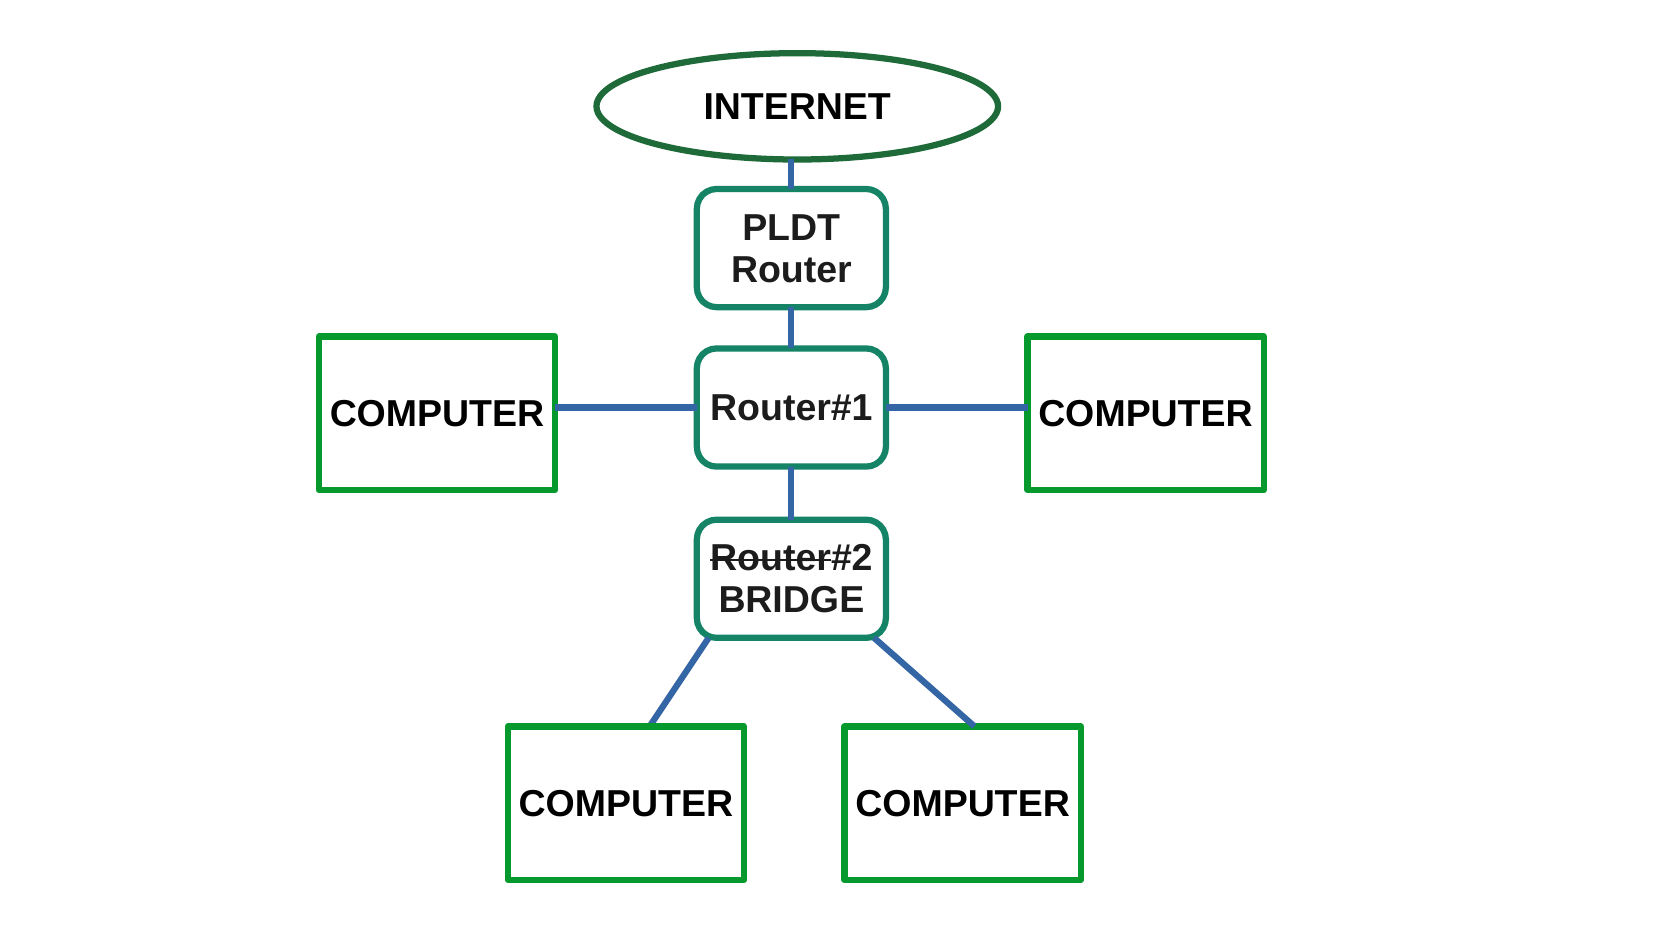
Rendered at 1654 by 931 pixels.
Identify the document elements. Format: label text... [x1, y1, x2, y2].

text_box INTERNET [596, 53, 999, 160]
text_box Router#2 BRIDGE [696, 519, 886, 638]
text_box COMPUTER [507, 726, 745, 880]
text_box Router#1 [696, 348, 886, 467]
text_box COMPUTER [1027, 336, 1264, 491]
text_box COMPUTER [844, 726, 1081, 880]
text_box PLDT Router [696, 188, 886, 308]
text_box COMPUTER [318, 336, 556, 491]
